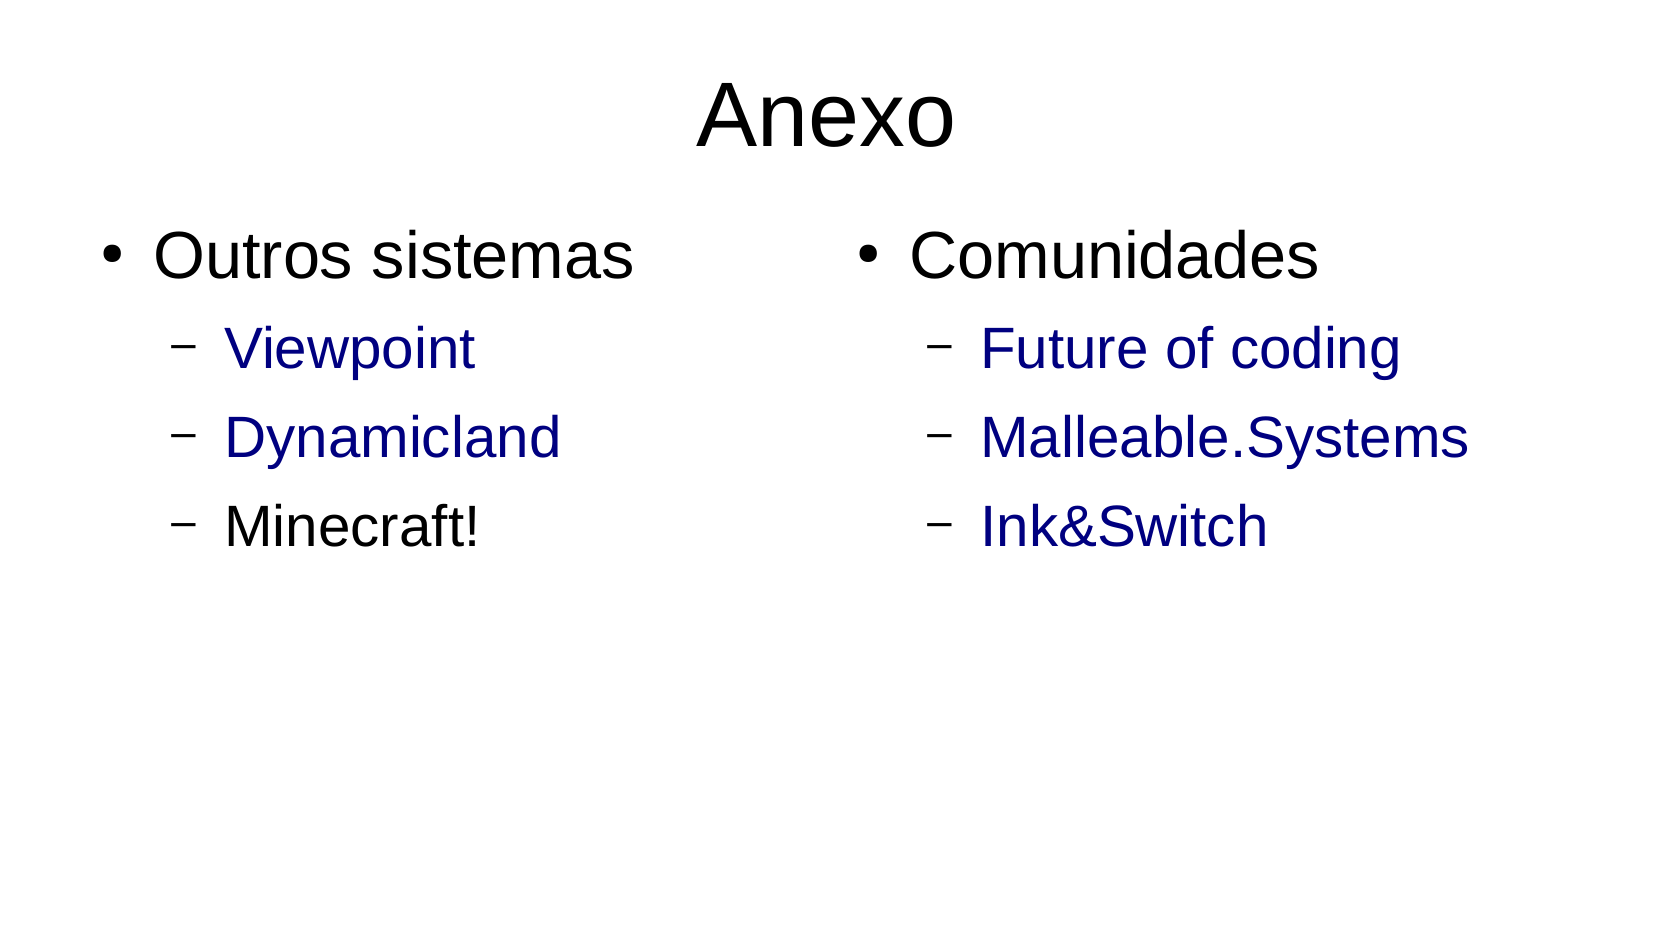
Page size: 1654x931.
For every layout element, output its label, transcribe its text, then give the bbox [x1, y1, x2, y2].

list Outros sistemas Viewpoint Dynamicland Minecraft! [82, 217, 809, 758]
list Comunidades Future of coding Malleable.Systems Ink&Switch [838, 217, 1565, 758]
title Anexo [82, 37, 1571, 193]
